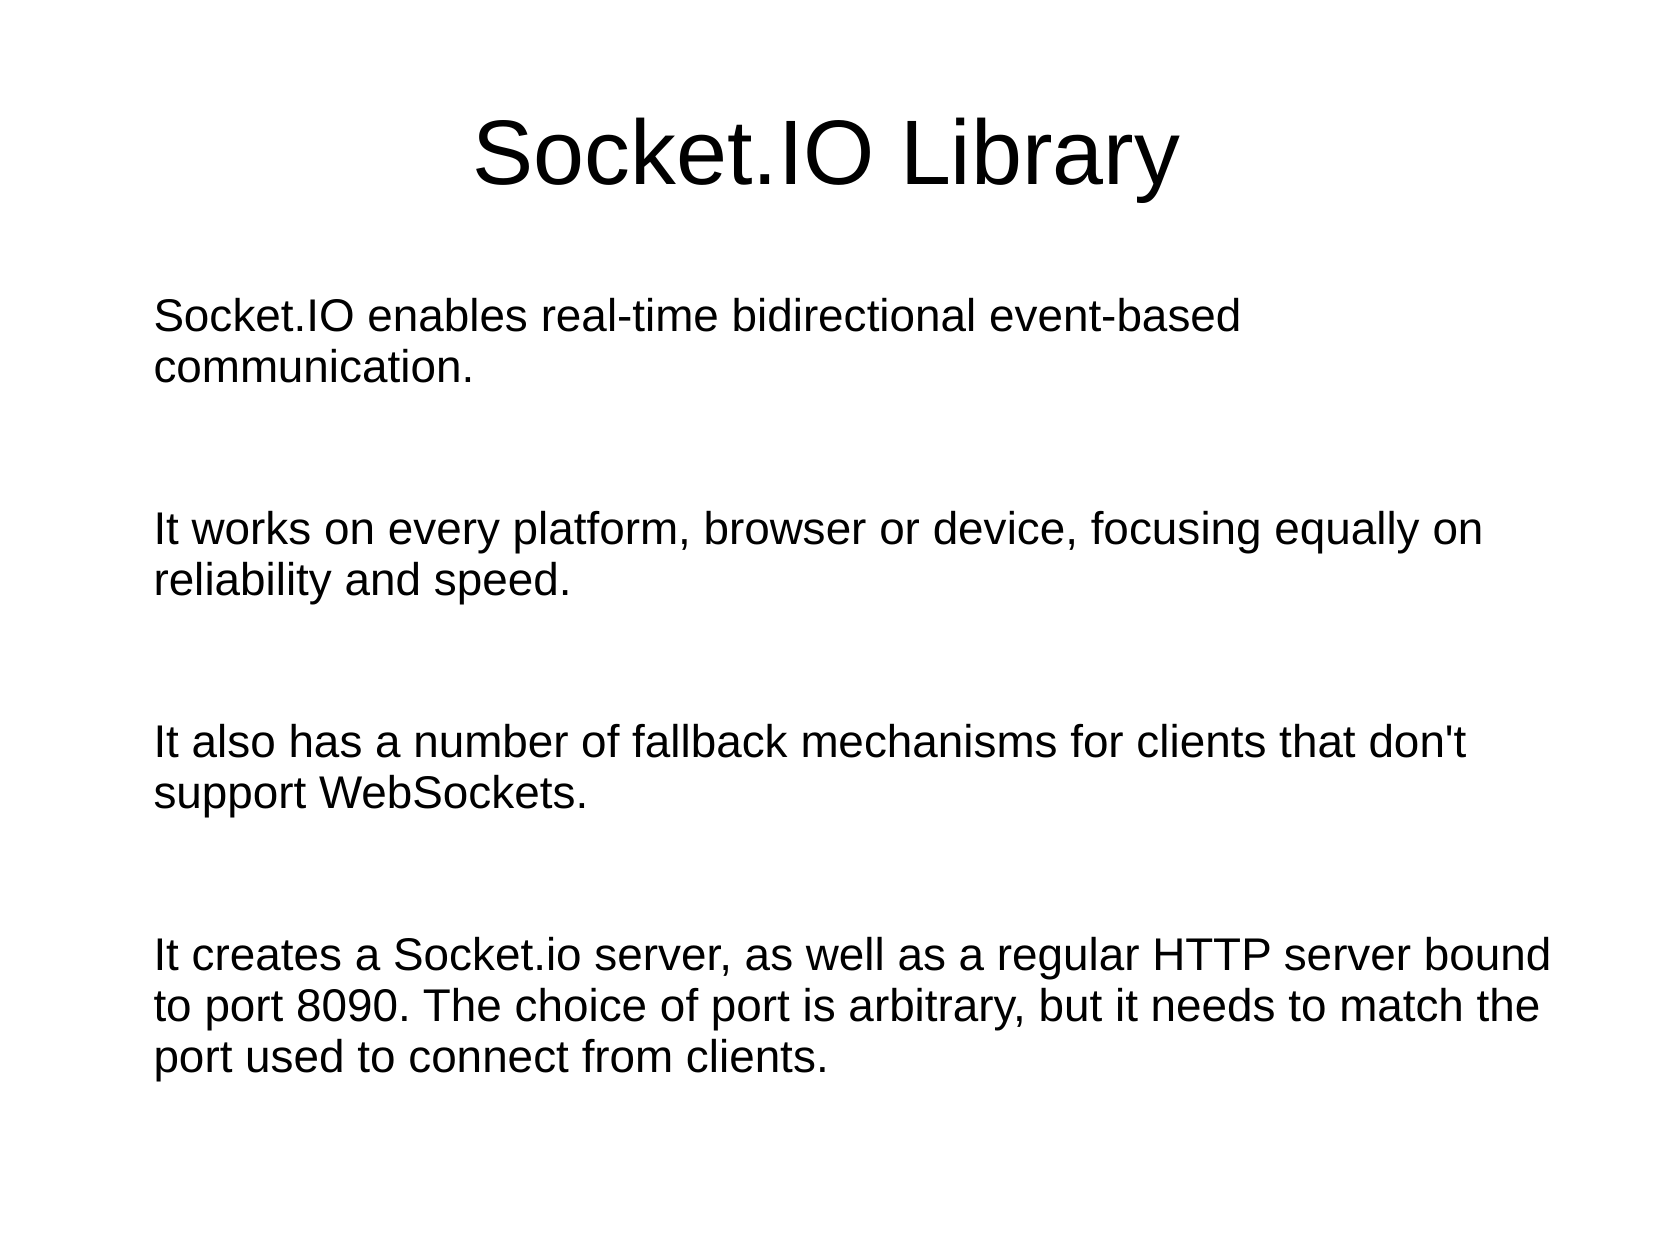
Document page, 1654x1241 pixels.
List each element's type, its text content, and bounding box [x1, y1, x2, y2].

title Socket.IO Library [82, 49, 1571, 257]
list Socket.IO enables real-time bidirectional event-based communication. It works on every platform, browser or device, focusing equally on reliability and speed. It also has a number of fallback mechanisms for clients that don't support WebSockets. It creates a Socket.io server, as well as a regular HTTP server bound to port 8090. The choice of port is arbitrary, but it needs to match the port used to connect from clients. [82, 290, 1571, 1134]
